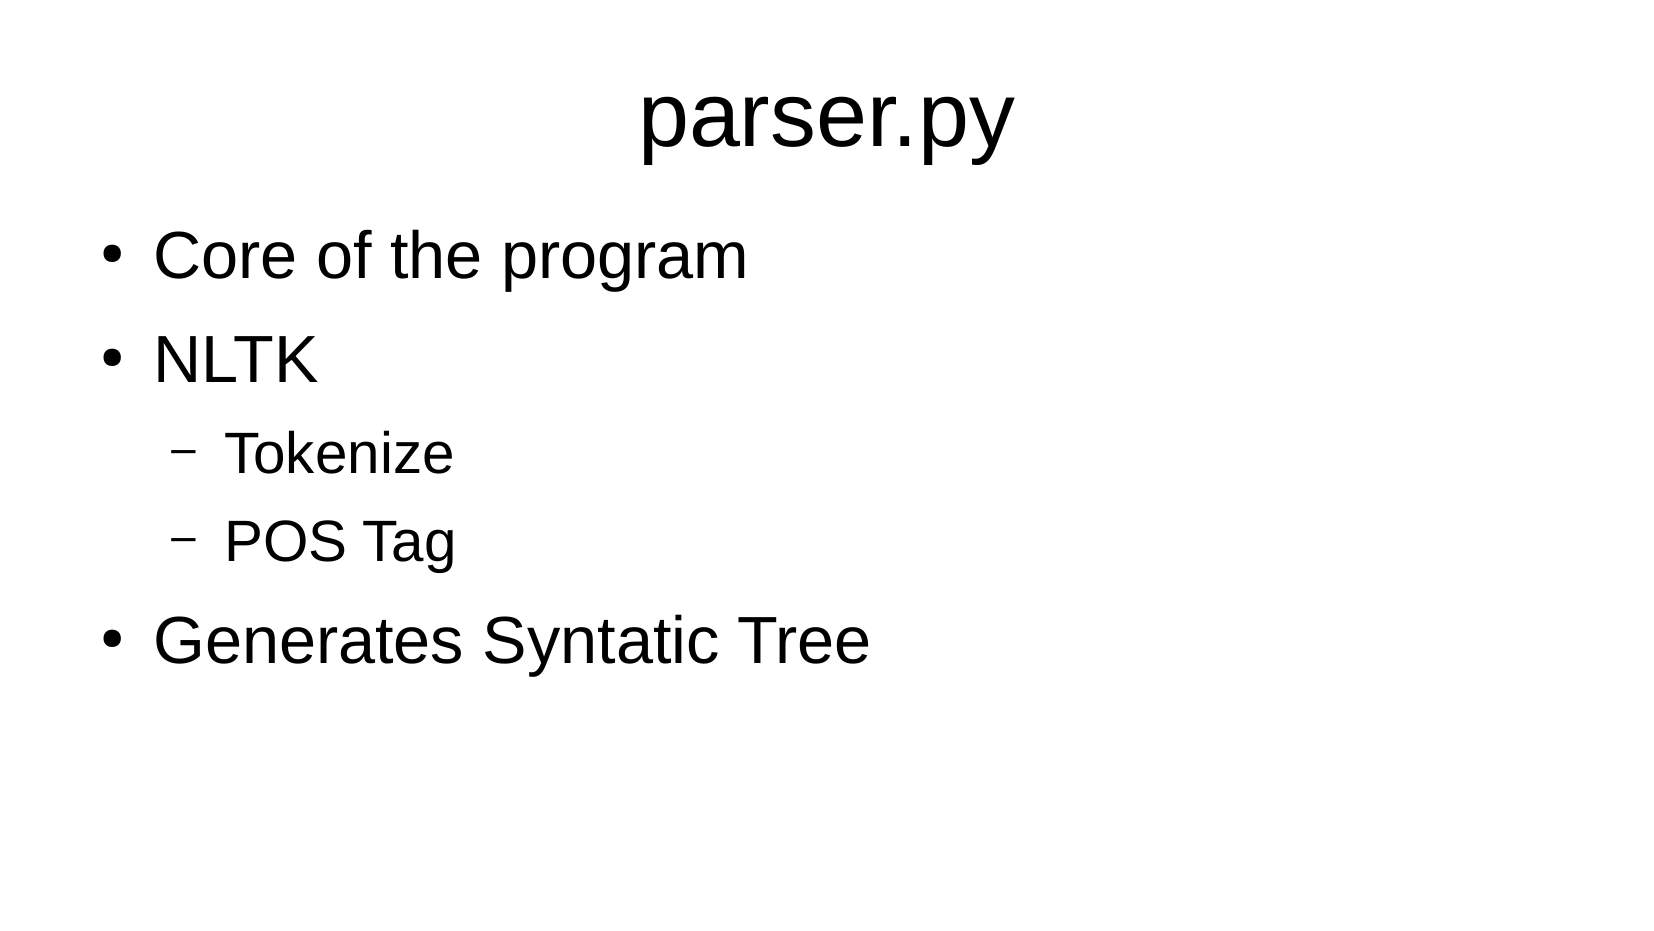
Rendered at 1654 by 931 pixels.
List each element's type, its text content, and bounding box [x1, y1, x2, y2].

list Core of the program NLTK Tokenize POS Tag Generates Syntatic Tree [82, 217, 1571, 758]
title parser.py [82, 37, 1571, 193]
